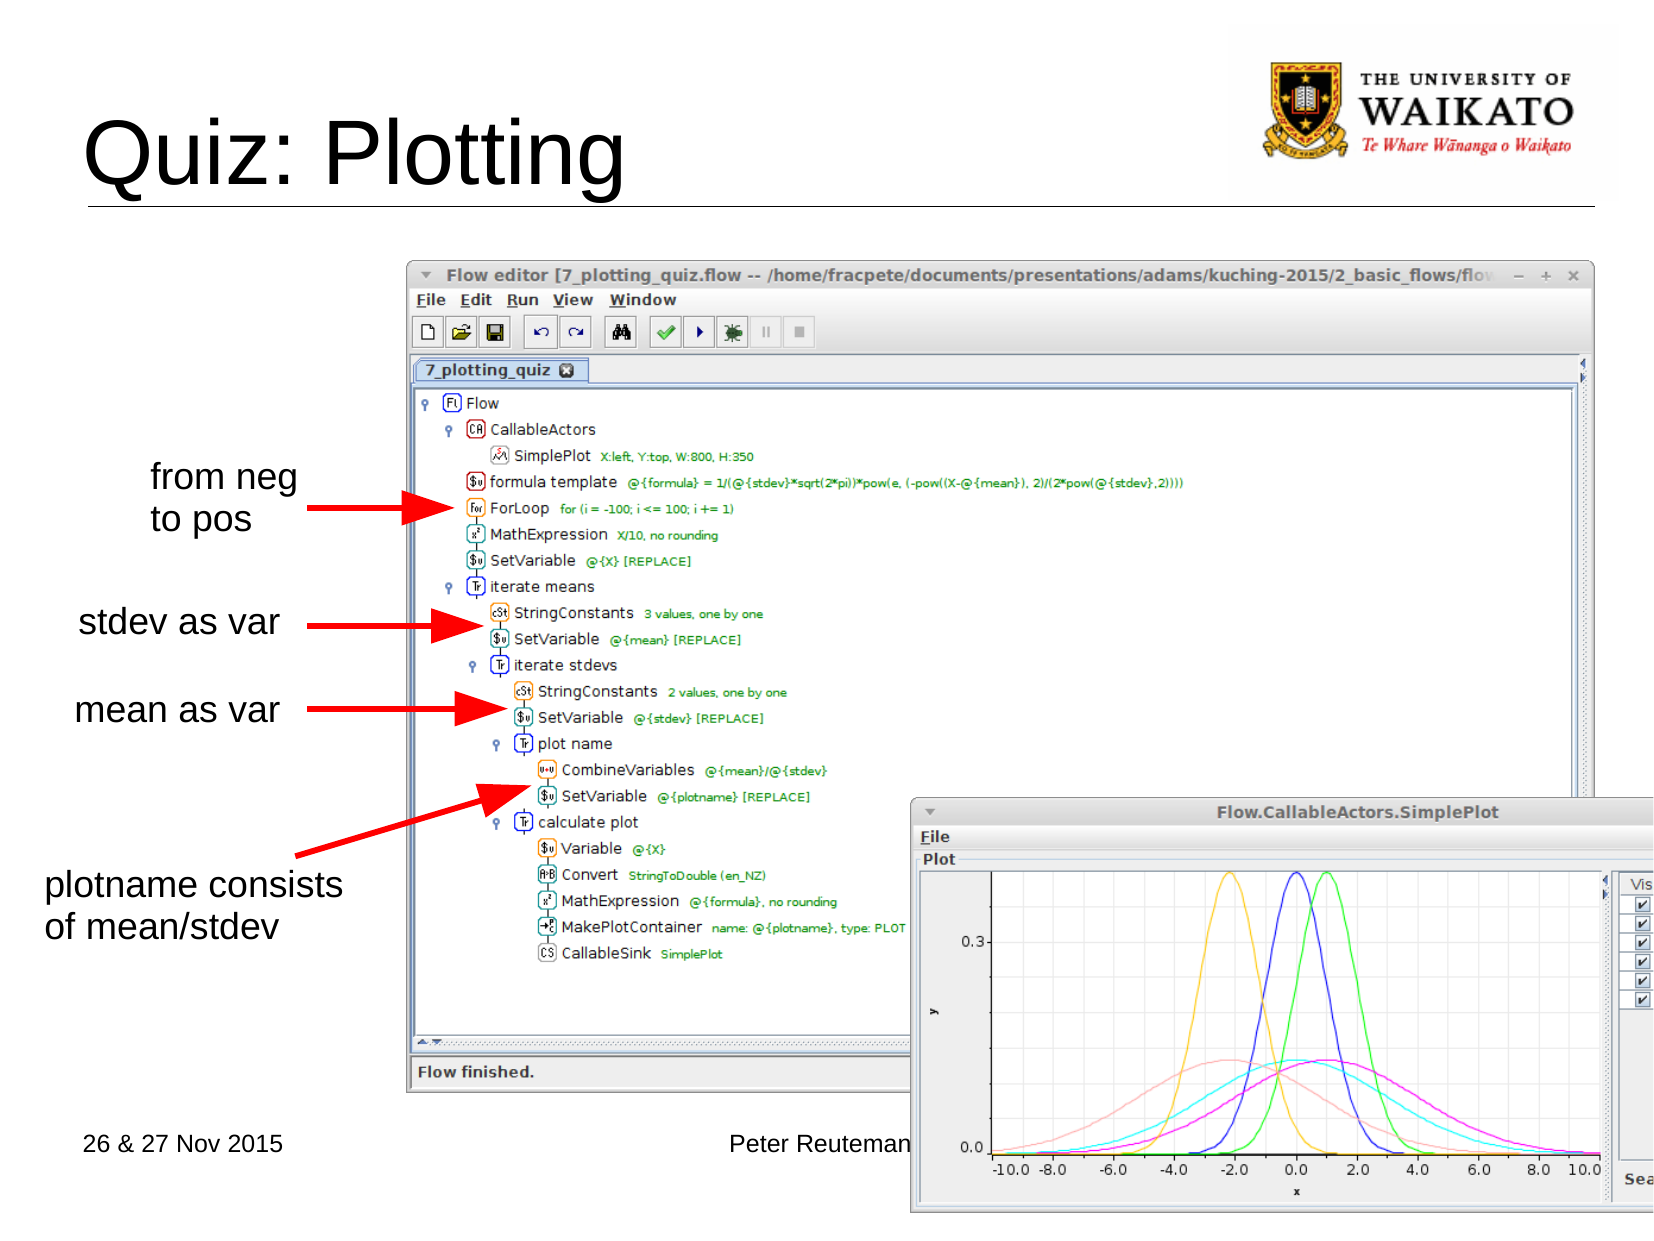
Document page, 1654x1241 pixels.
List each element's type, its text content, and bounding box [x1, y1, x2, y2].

text_box mean as var [59, 681, 296, 739]
title Quiz: Plotting [82, 49, 1571, 257]
picture [1228, 24, 1619, 201]
picture [406, 260, 1654, 1213]
text_box stdev as var [63, 592, 296, 650]
text_box from neg to pos [135, 448, 313, 550]
text_box plotname consists of mean/stdev [29, 856, 359, 956]
